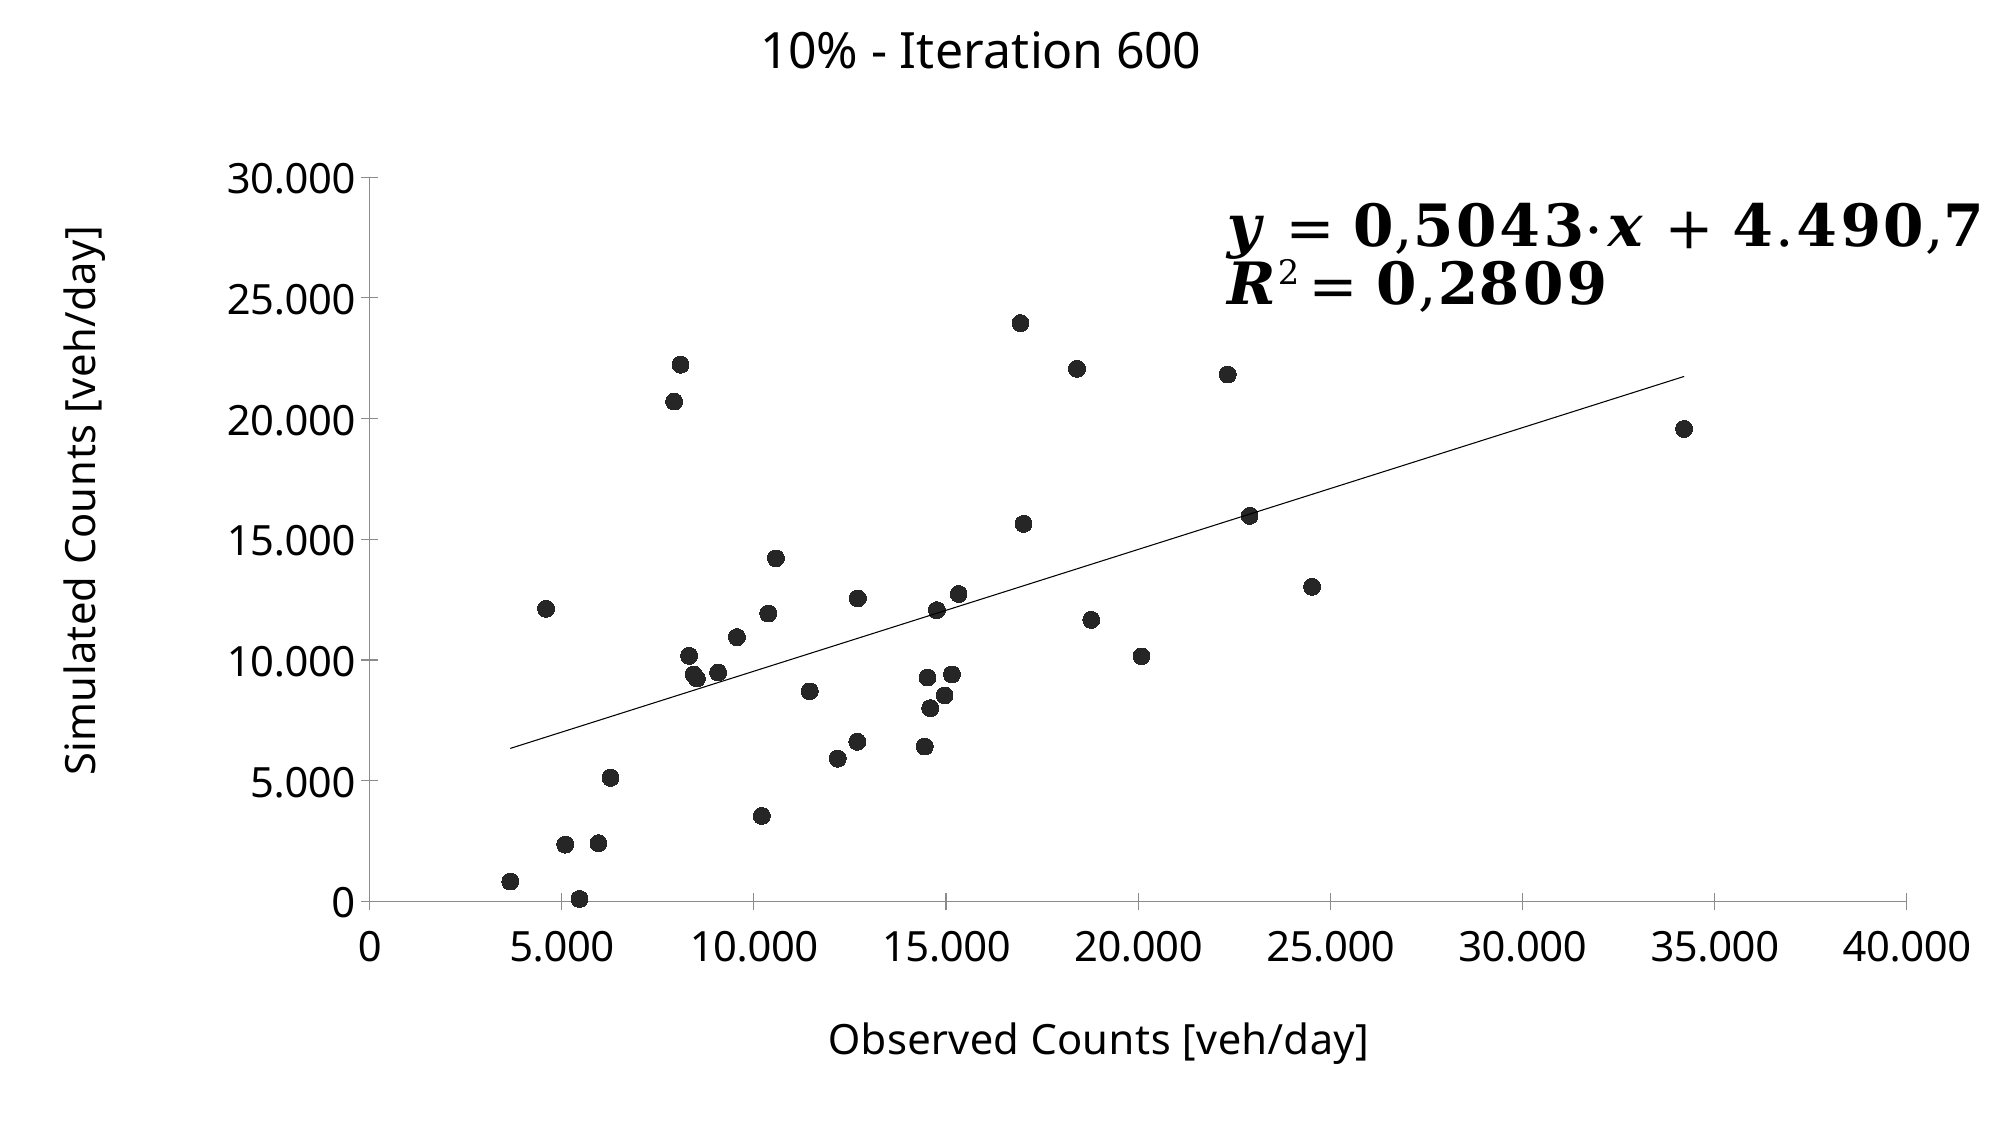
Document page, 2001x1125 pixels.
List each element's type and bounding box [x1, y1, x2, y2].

chart [0, 0, 2000, 1125]
